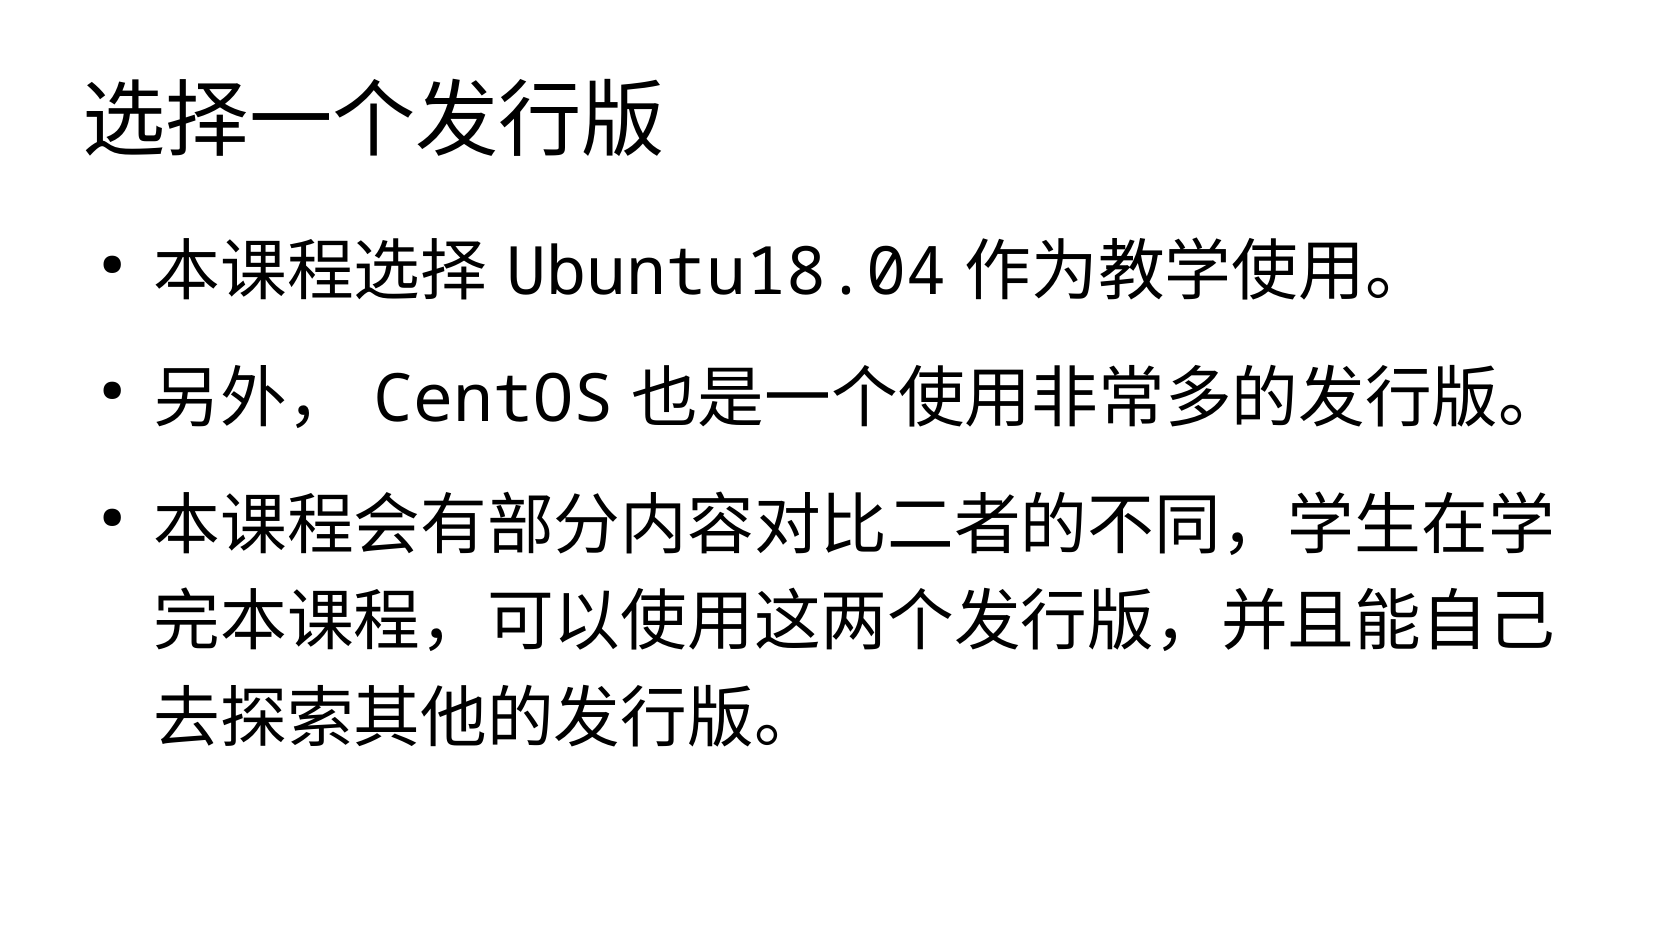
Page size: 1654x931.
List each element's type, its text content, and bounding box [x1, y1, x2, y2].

title 选择一个发行版 [82, 37, 1571, 189]
list 本课程选择Ubuntu18.04作为教学使用。 另外，CentOS也是一个使用非常多的发行版。 本课程会有部分内容对比二者的不同，学生在学完本课程，可以使用这两个发行版，并且能自己去探索其他的发行版。 [82, 217, 1571, 827]
